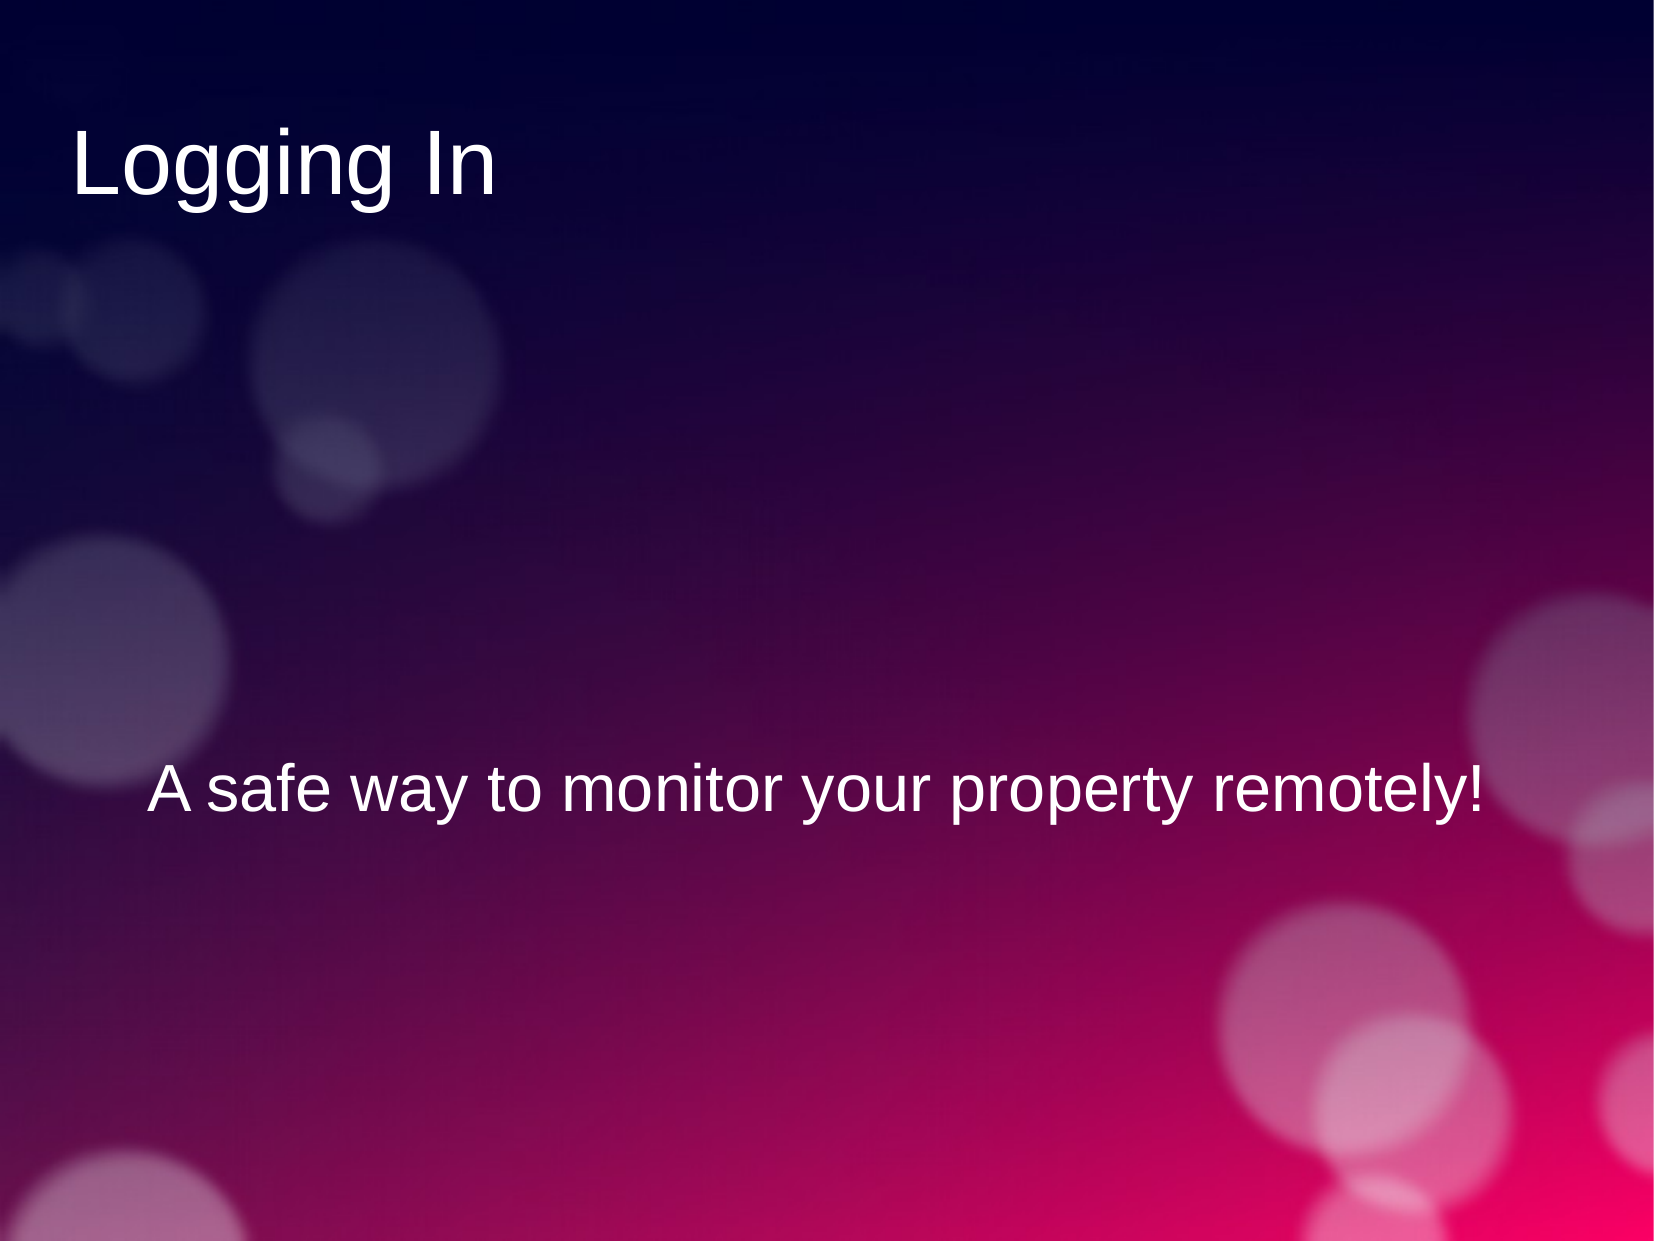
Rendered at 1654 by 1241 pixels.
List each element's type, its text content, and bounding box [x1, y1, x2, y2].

title Logging In [70, 59, 1559, 267]
picture [0, 0, 1654, 1241]
subtitle A safe way to monitor your property remotely! [82, 566, 1571, 1010]
